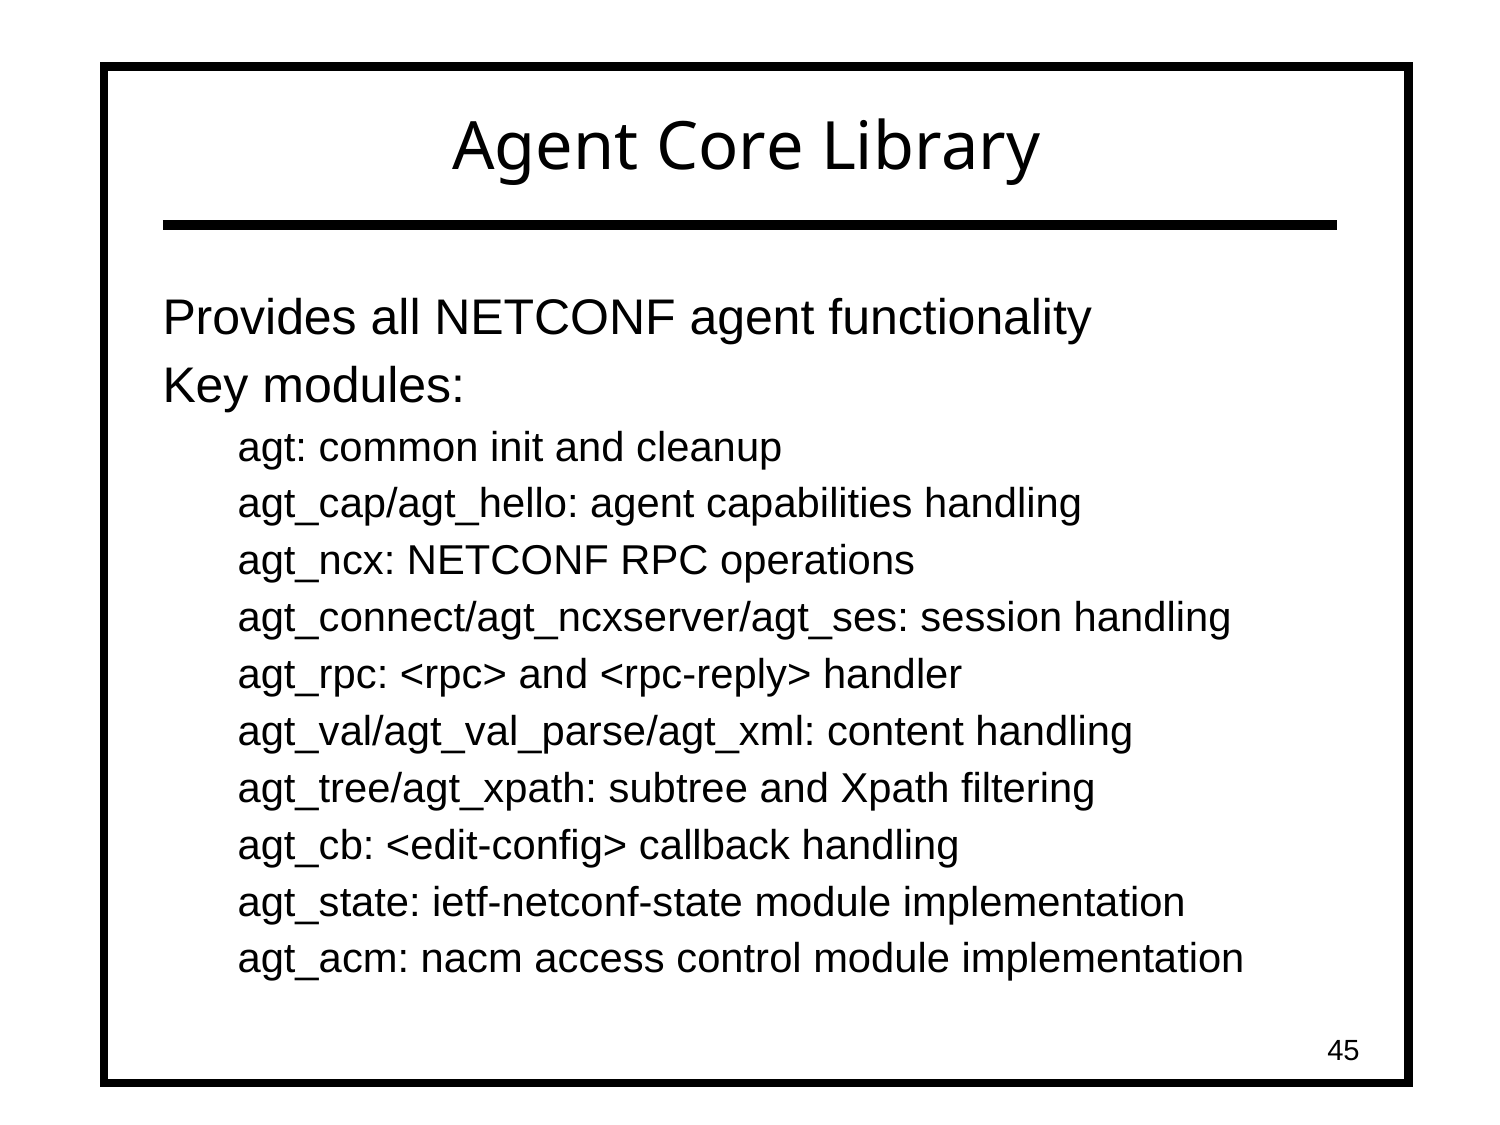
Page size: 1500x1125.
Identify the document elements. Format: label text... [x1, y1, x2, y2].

list Provides all NETCONF agent functionality Key modules: agt: common init and cleanup agt_cap/agt_hello: agent capabilities handling agt_ncx: NETCONF RPC operations agt_connect/agt_ncxserver/agt_ses: session handling agt_rpc: <rpc> and <rpc-reply> handler agt_val/agt_val_parse/agt_xml: content handling agt_tree/agt_xpath: subtree and Xpath filtering agt_cb: <edit-config> callback handling agt_state: ietf-netconf-state module implementation agt_acm: nacm access control module implementation [162, 288, 1338, 986]
title Agent Core Library [162, 82, 1332, 206]
